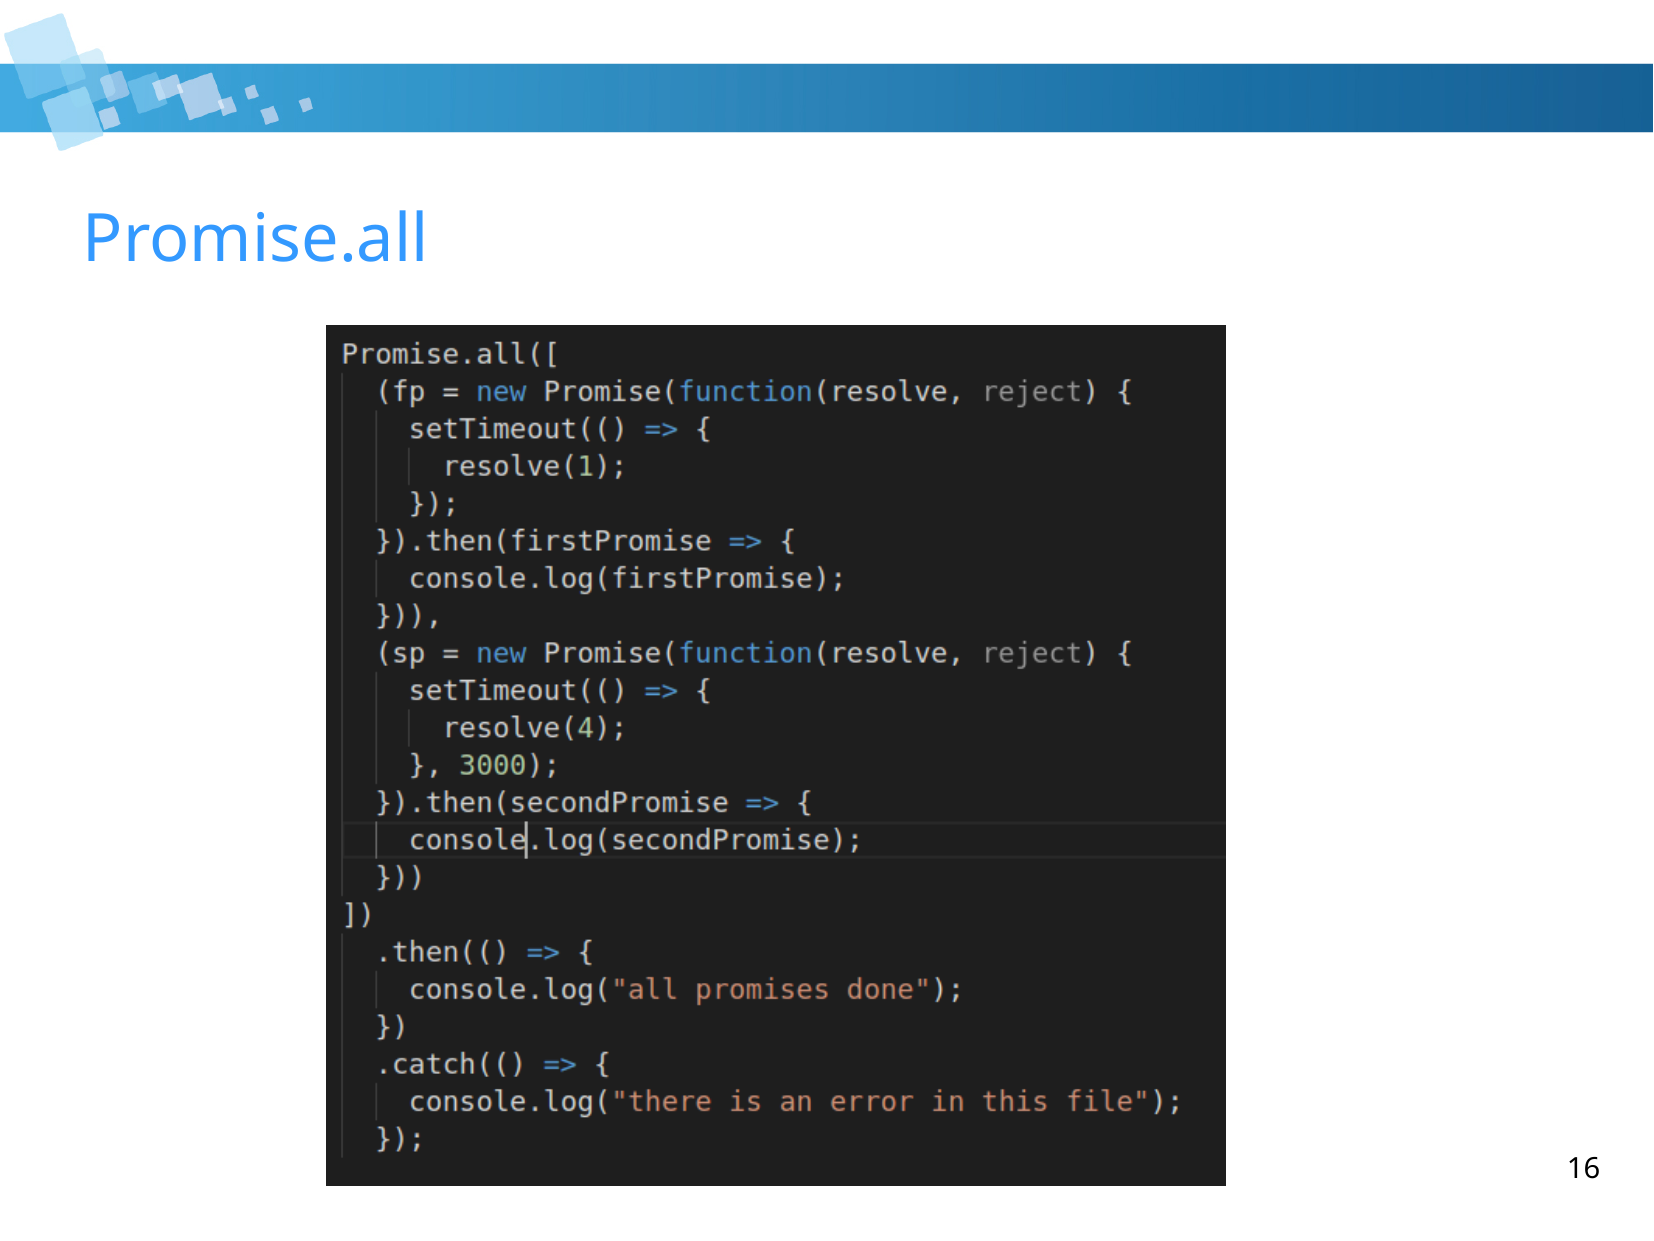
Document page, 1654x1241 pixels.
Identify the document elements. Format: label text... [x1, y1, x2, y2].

title Promise.all [82, 131, 1571, 340]
picture [0, 0, 1653, 1238]
